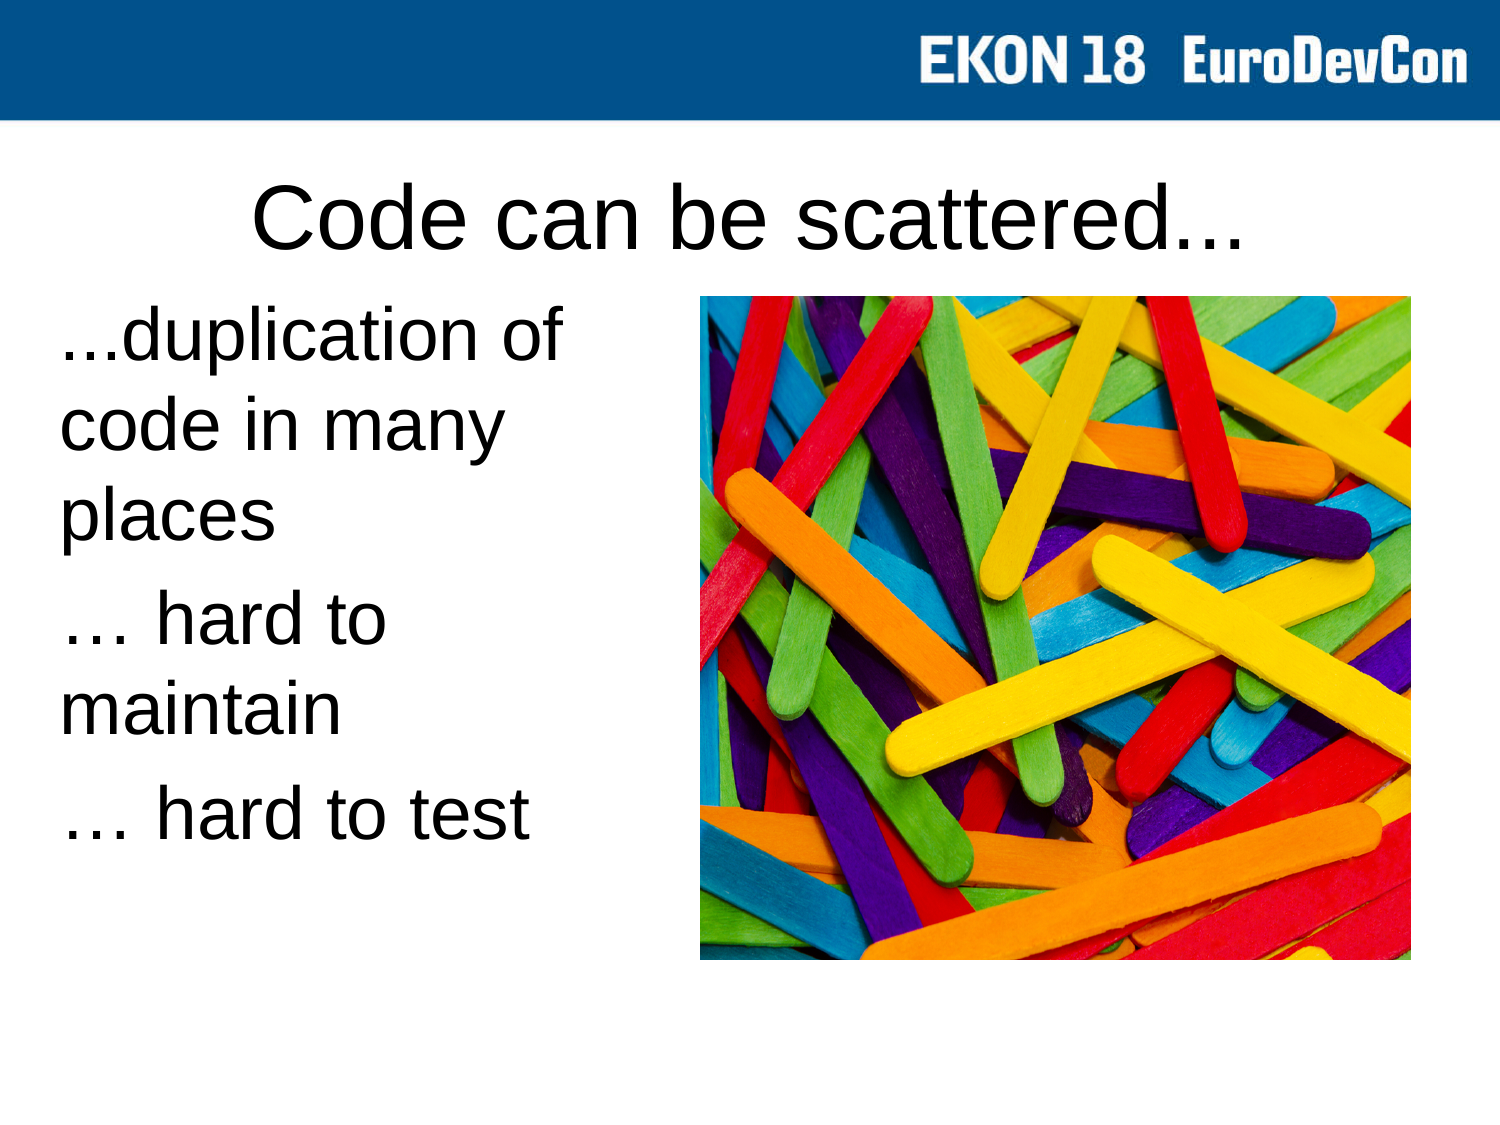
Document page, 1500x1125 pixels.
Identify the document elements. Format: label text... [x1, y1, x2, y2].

list ...duplication of code in many places … hard to maintain … hard to test [45, 277, 670, 991]
picture [0, 0, 1500, 1125]
title Code can be scattered... [112, 124, 1388, 300]
